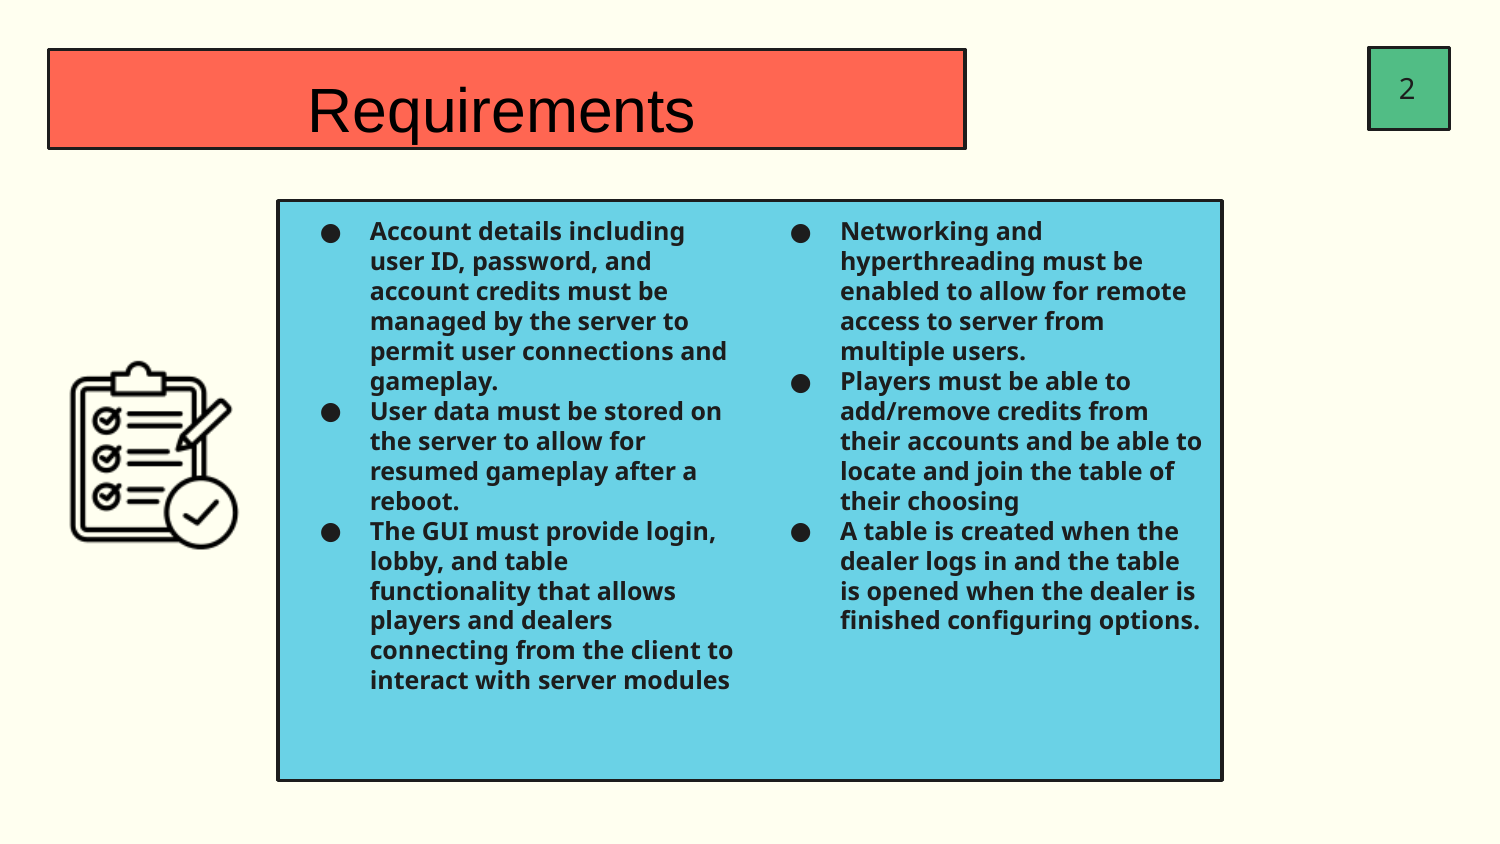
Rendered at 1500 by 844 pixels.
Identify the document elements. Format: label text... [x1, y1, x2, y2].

slide_number <number> [1367, 49, 1448, 132]
picture [54, 355, 255, 556]
slide_number <number> [1350, 51, 1437, 141]
list Networking and hyperthreading must be enabled to allow for remote access to server from multiple users. Players must be able to add/remove credits from their accounts and be able to locate and join the table of their choosing A table is created when the dealer logs in and the table is opened when the dealer is finished configuring options. [750, 200, 1221, 781]
list Account details including user ID, password, and account credits must be managed by the server to permit user connections and gameplay. User data must be stored on the server to allow for resumed gameplay after a reboot. The GUI must provide login, lobby, and table functionality that allows players and dealers connecting from the client to interact with server modules [279, 200, 750, 781]
title Requirements [45, 55, 959, 145]
